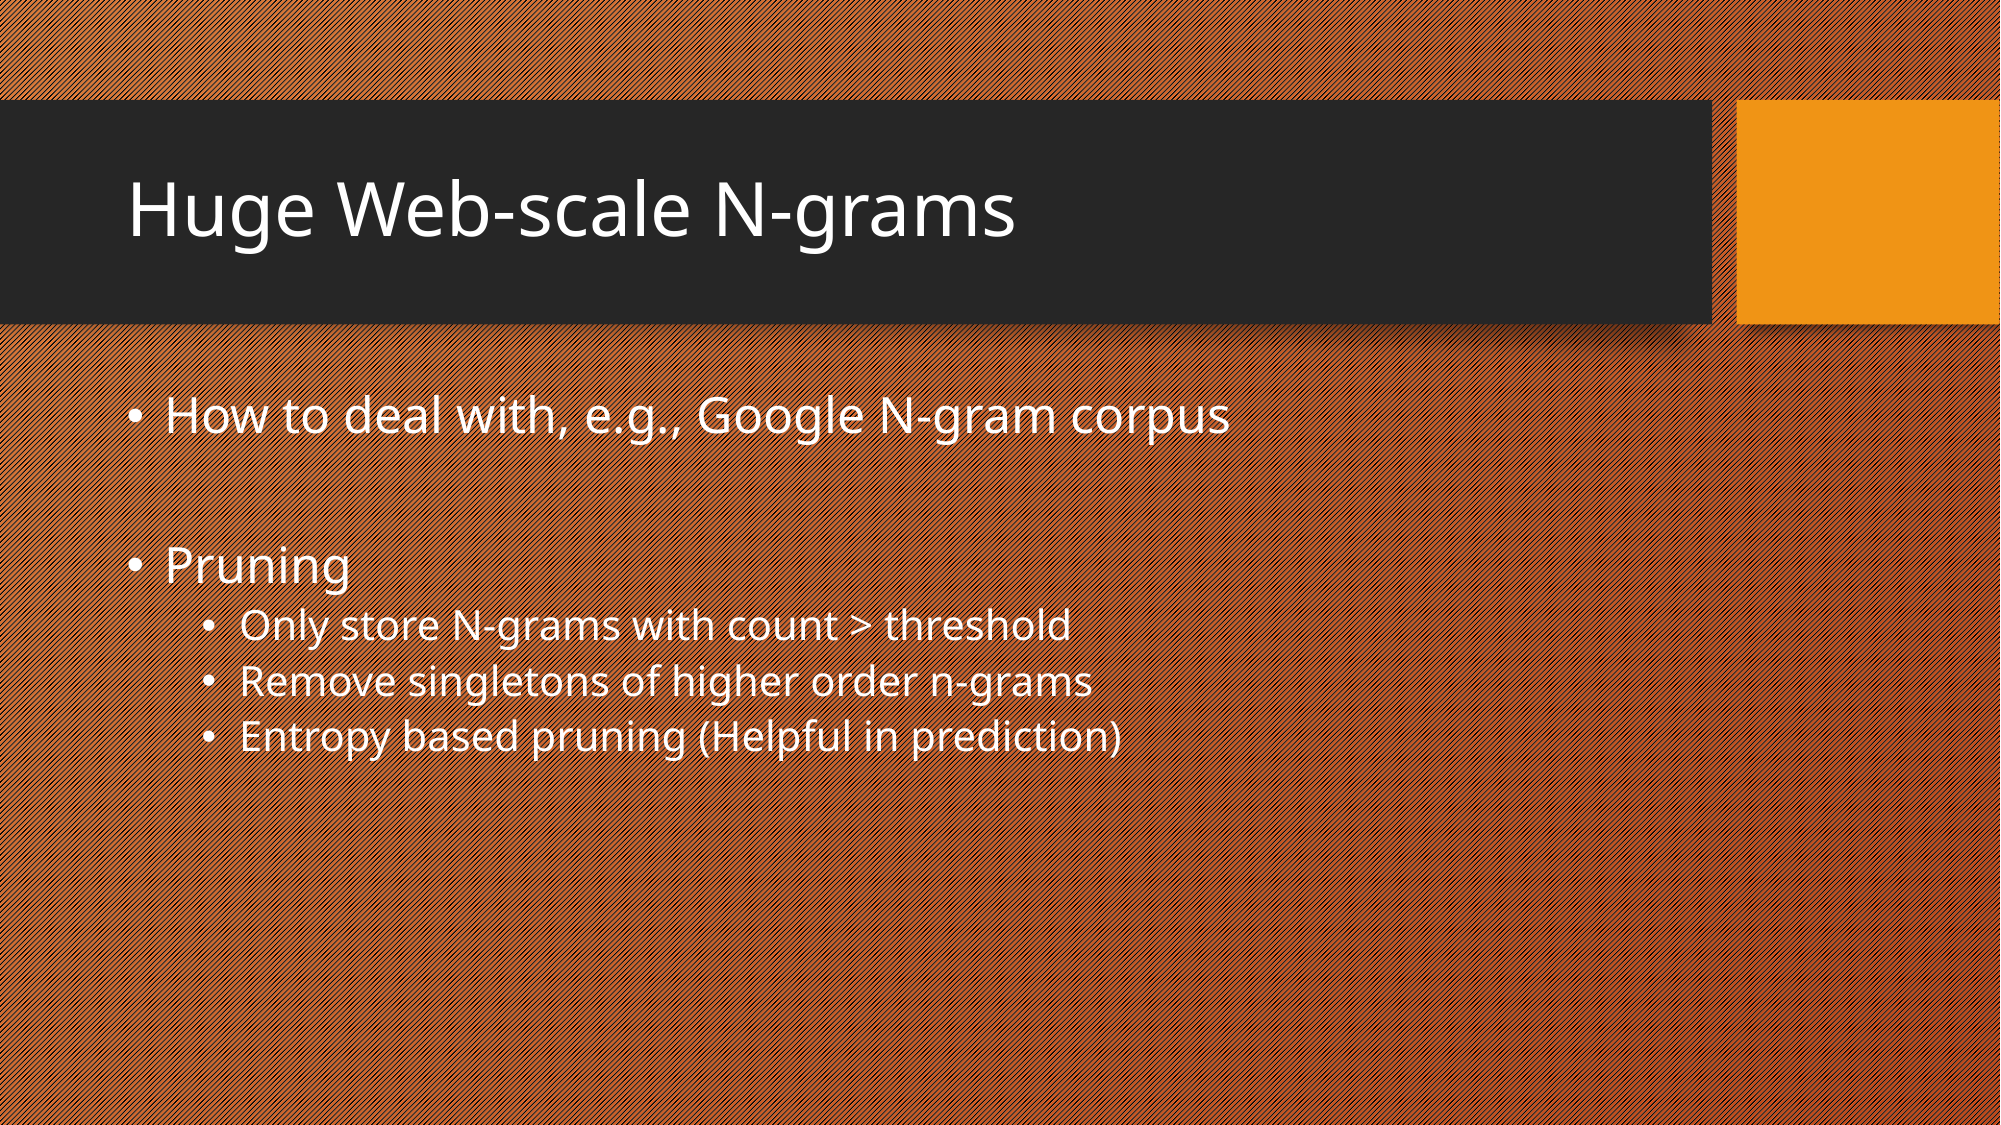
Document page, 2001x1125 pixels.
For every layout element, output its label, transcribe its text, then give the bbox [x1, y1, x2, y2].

title Huge Web-scale N-grams [111, 123, 1689, 301]
picture [0, 0, 2000, 1125]
list How to deal with, e.g., Google N-gram corpus Pruning Only store N-grams with count > threshold Remove singletons of higher order n-grams Entropy based pruning (Helpful in prediction) [111, 383, 1689, 974]
